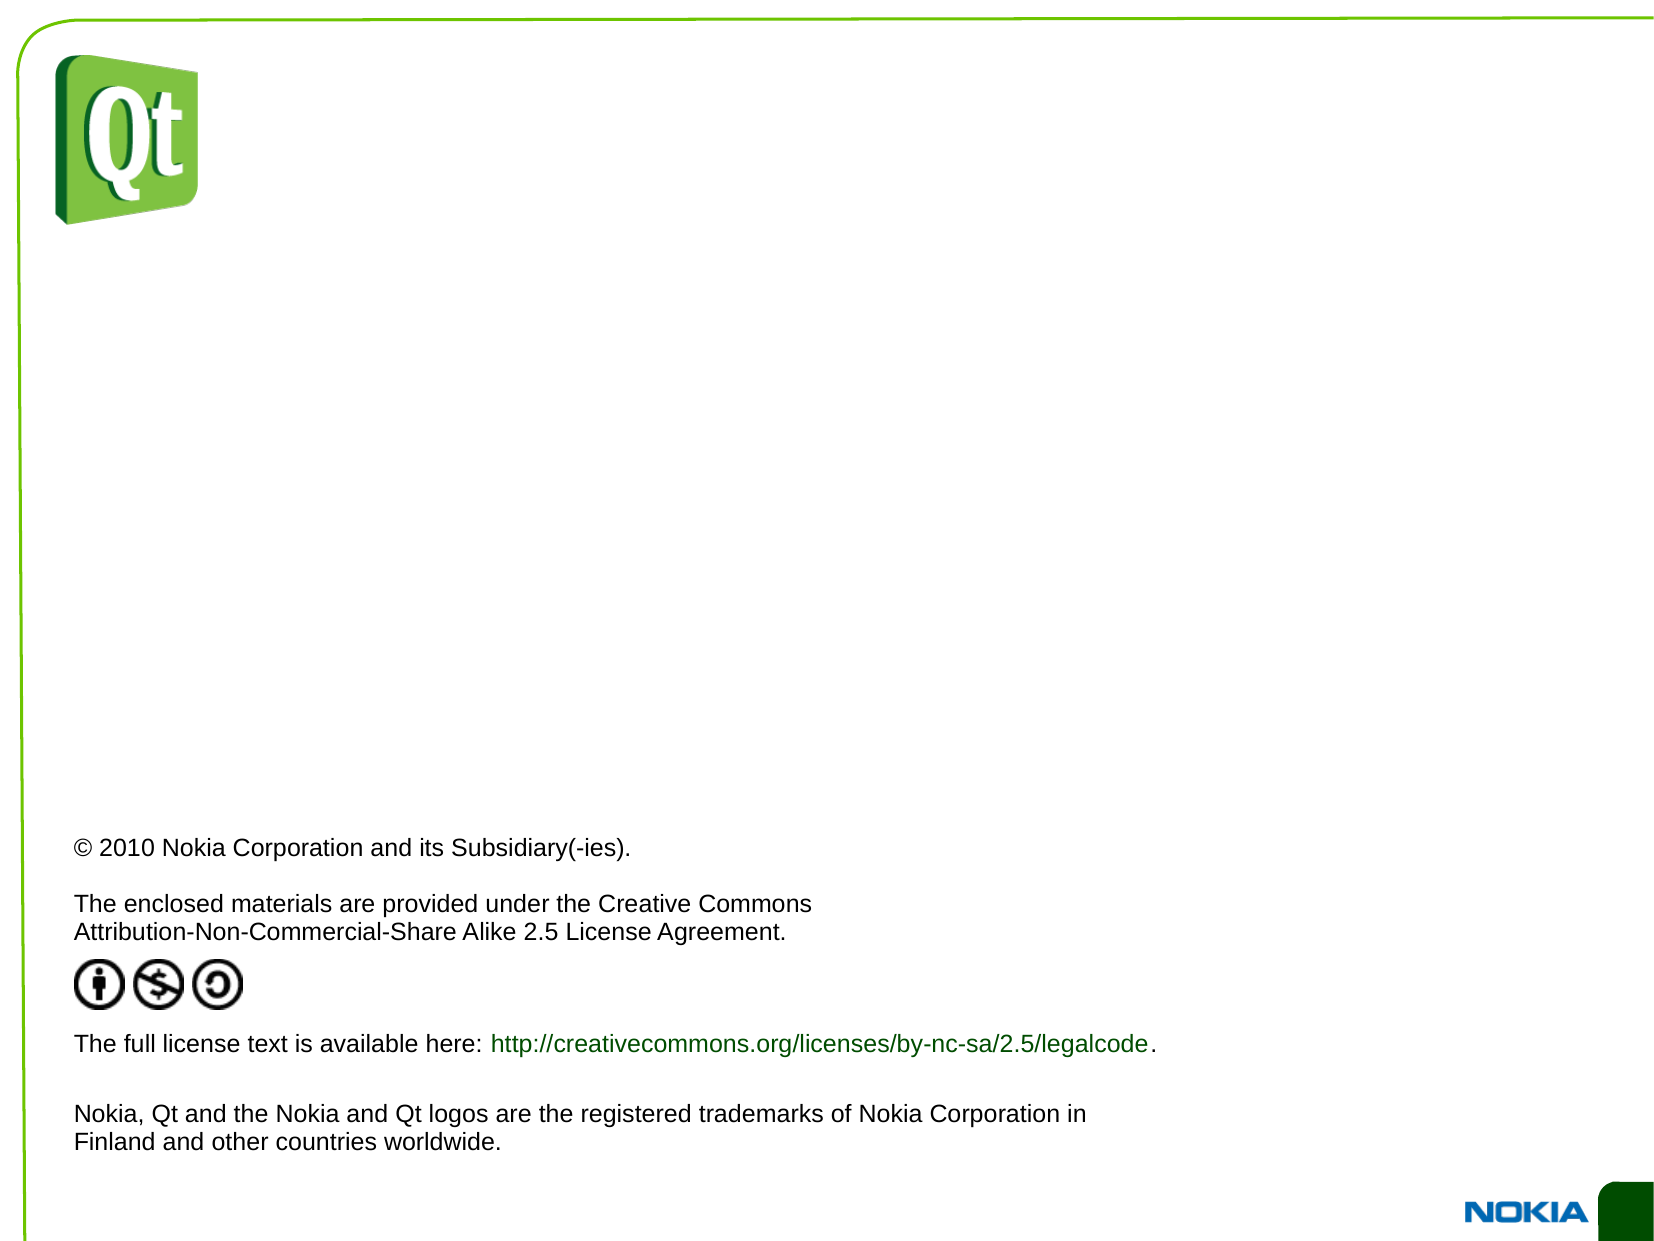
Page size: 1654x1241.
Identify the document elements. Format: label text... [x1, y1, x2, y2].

picture [1465, 1201, 1589, 1223]
text_box © 2010 Nokia Corporation and its Subsidiary(-ies). The enclosed materials are provided under the Creative Commons Attribution-Non-Commercial-Share Alike 2.5 License Agreement. The full license text is available here: http://creativecommons.org/licenses/by-nc-sa/2.5/legalcode. Nokia, Qt and the Nokia and Qt logos are the registered trademarks of Nokia Corporation in Finland and other countries worldwide. [59, 826, 1188, 1241]
picture [55, 55, 198, 225]
picture [133, 959, 184, 1010]
picture [192, 959, 243, 1010]
picture [74, 959, 125, 1010]
